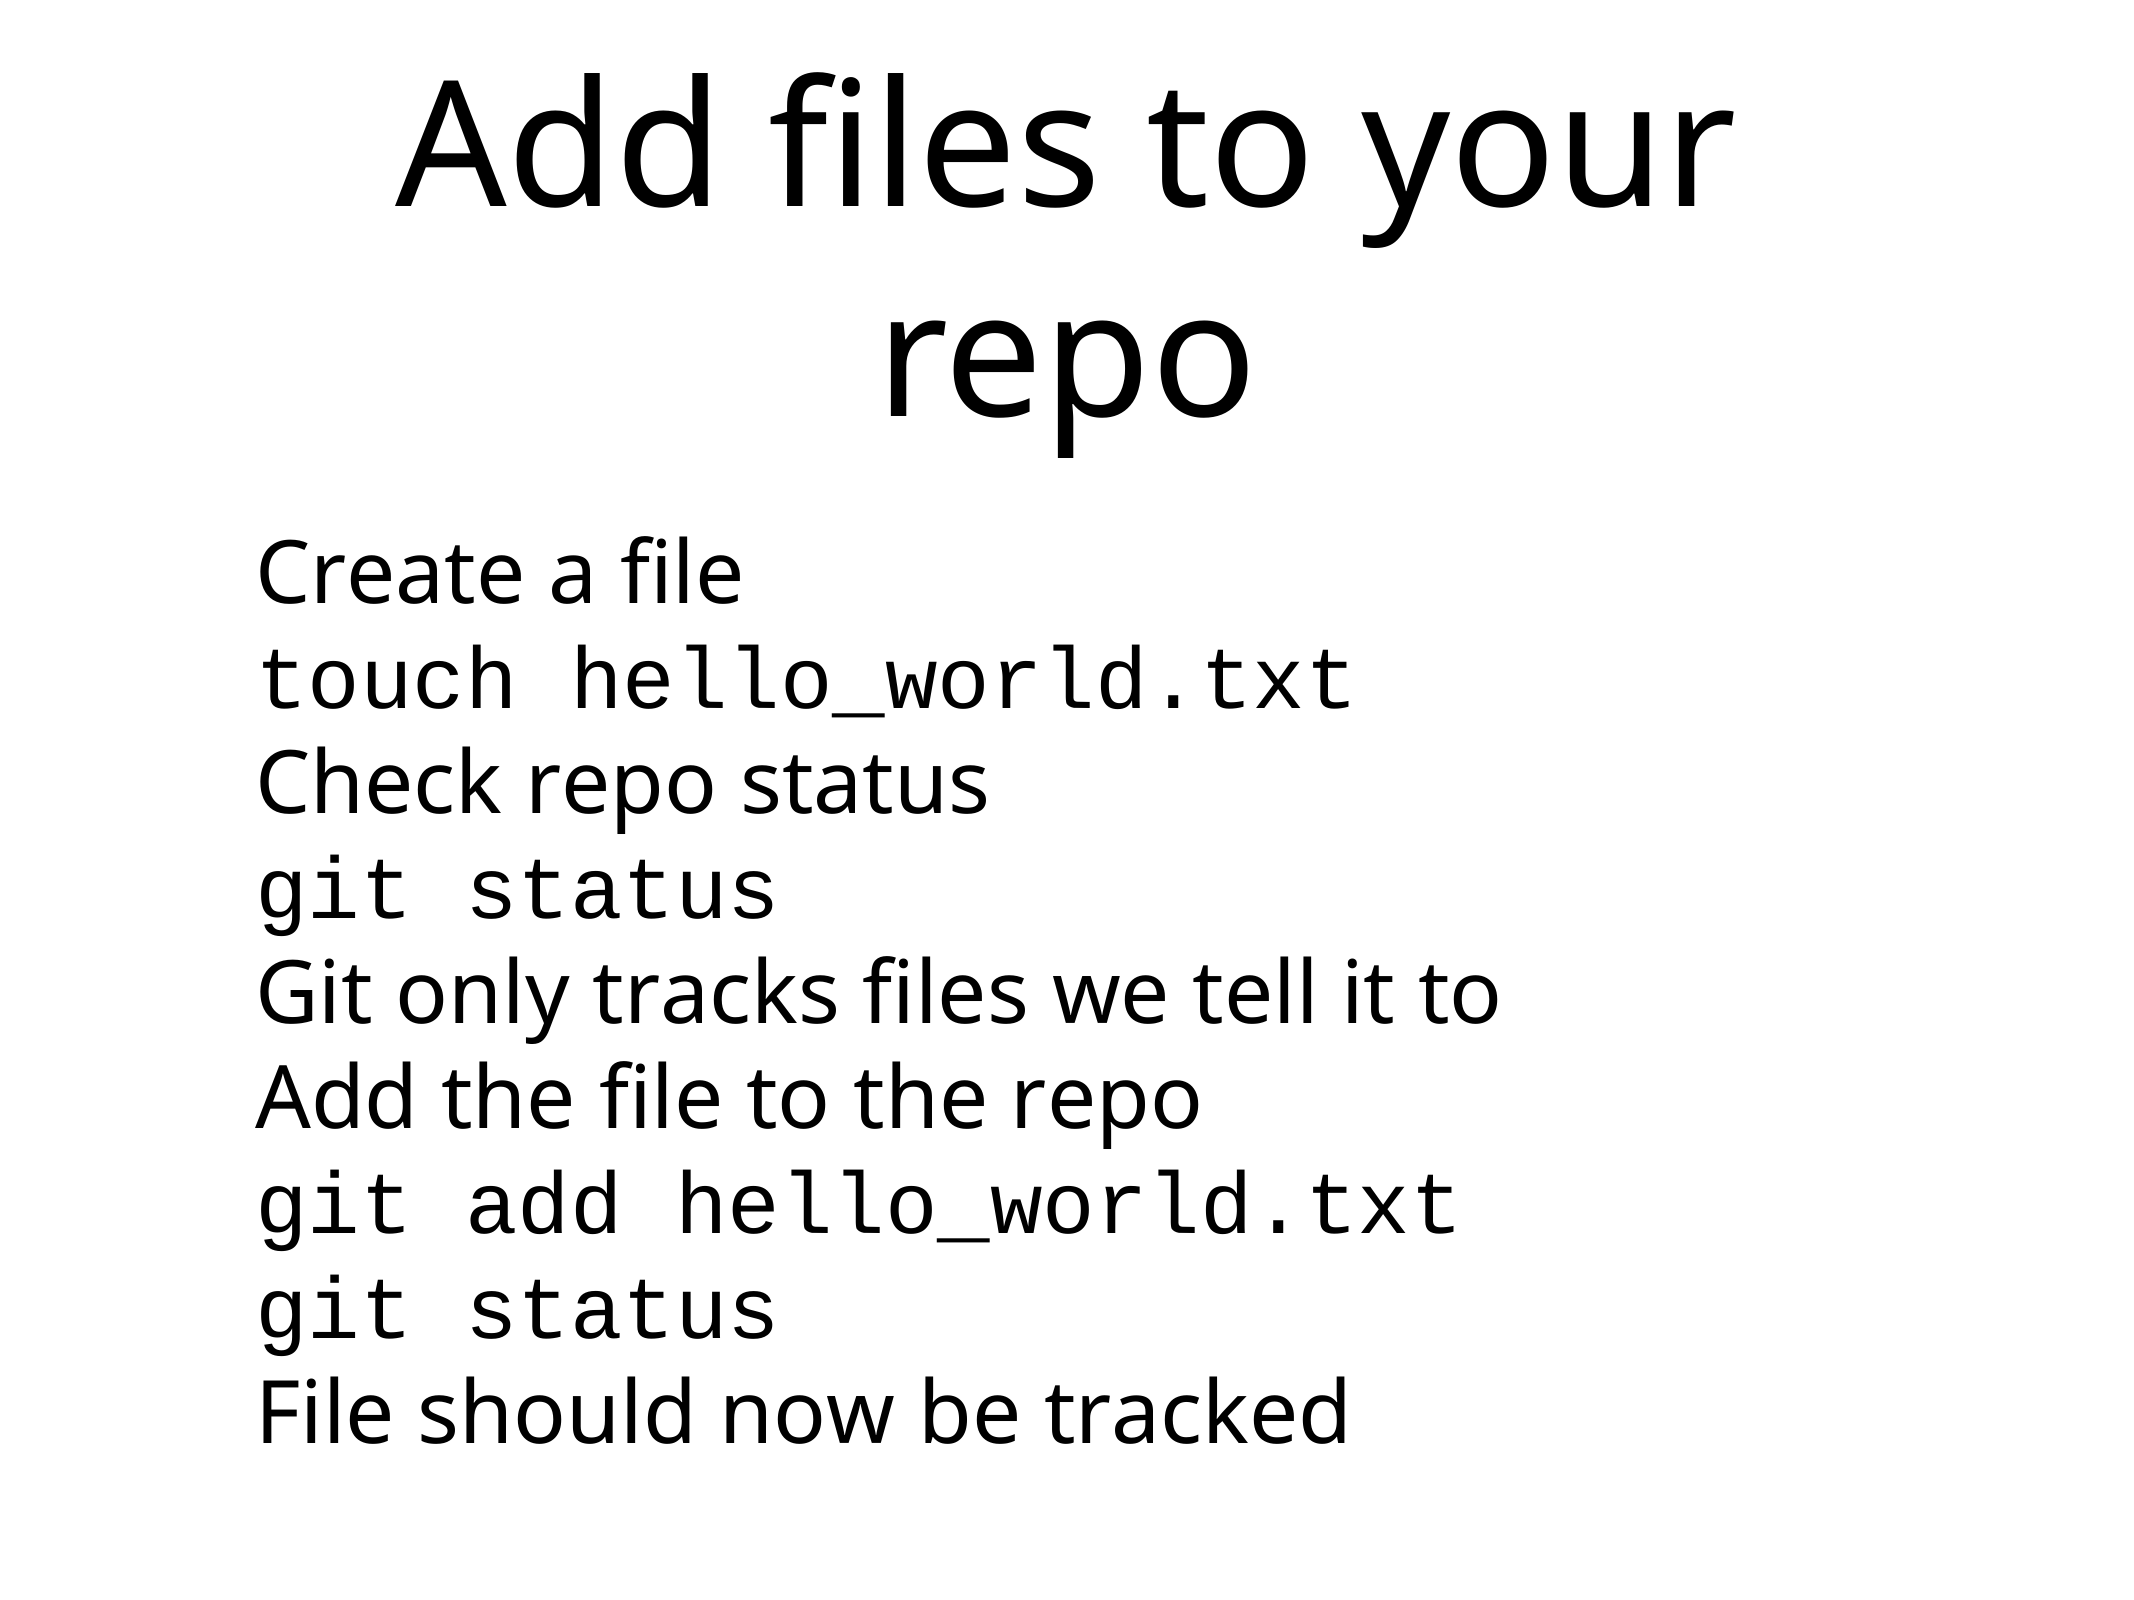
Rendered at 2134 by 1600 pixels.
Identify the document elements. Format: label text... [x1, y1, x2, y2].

text_box Create a file touch hello_world.txt Check repo status git status Git only tracks files we tell it to Add the file to the repo git add hello_world.txt git status File should now be tracked [255, 516, 1922, 1461]
title Add files to your repo [208, 41, 1925, 442]
